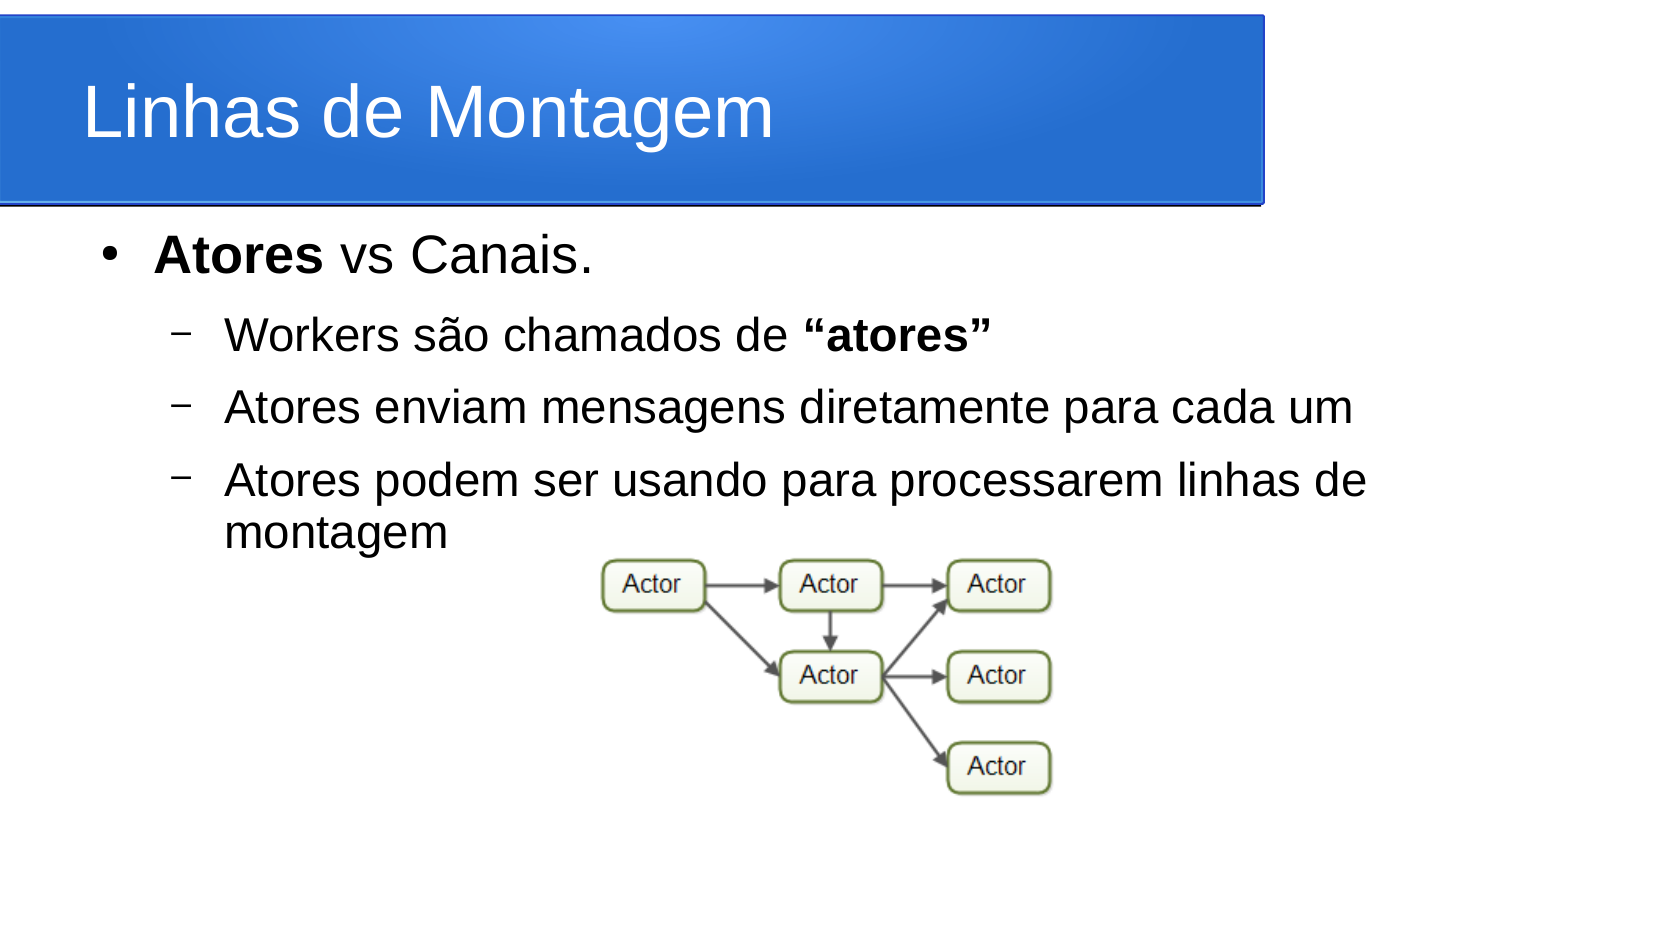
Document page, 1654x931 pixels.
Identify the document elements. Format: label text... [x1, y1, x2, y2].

list Atores vs Canais. Workers são chamados de “atores” Atores enviam mensagens diretamente para cada um Atores podem ser usando para processarem linhas de montagem [82, 224, 1571, 764]
title Linhas de Montagem [82, 35, 1235, 189]
picture [593, 527, 1065, 827]
